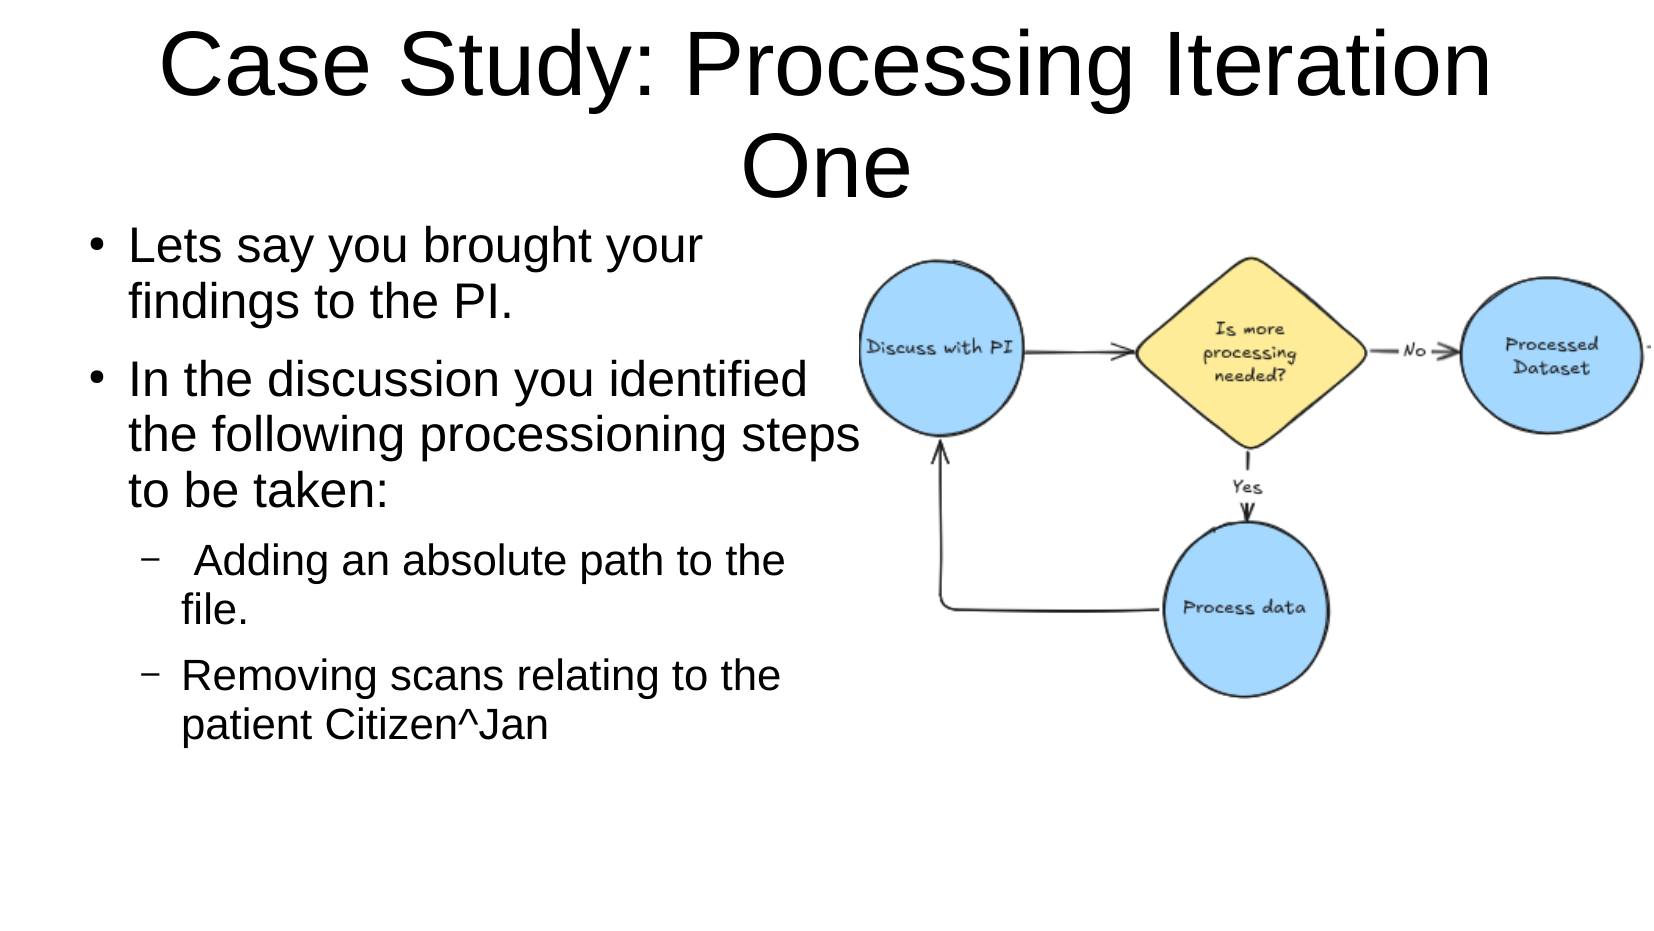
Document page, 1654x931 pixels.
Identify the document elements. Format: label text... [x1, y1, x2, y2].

picture [859, 239, 1651, 757]
list Lets say you brought your findings to the PI. In the discussion you identified the following processioning steps to be taken: Adding an absolute path to the file. Removing scans relating to the patient Citizen^Jan [75, 217, 863, 757]
title Case Study: Processing Iteration One [82, 12, 1571, 218]
